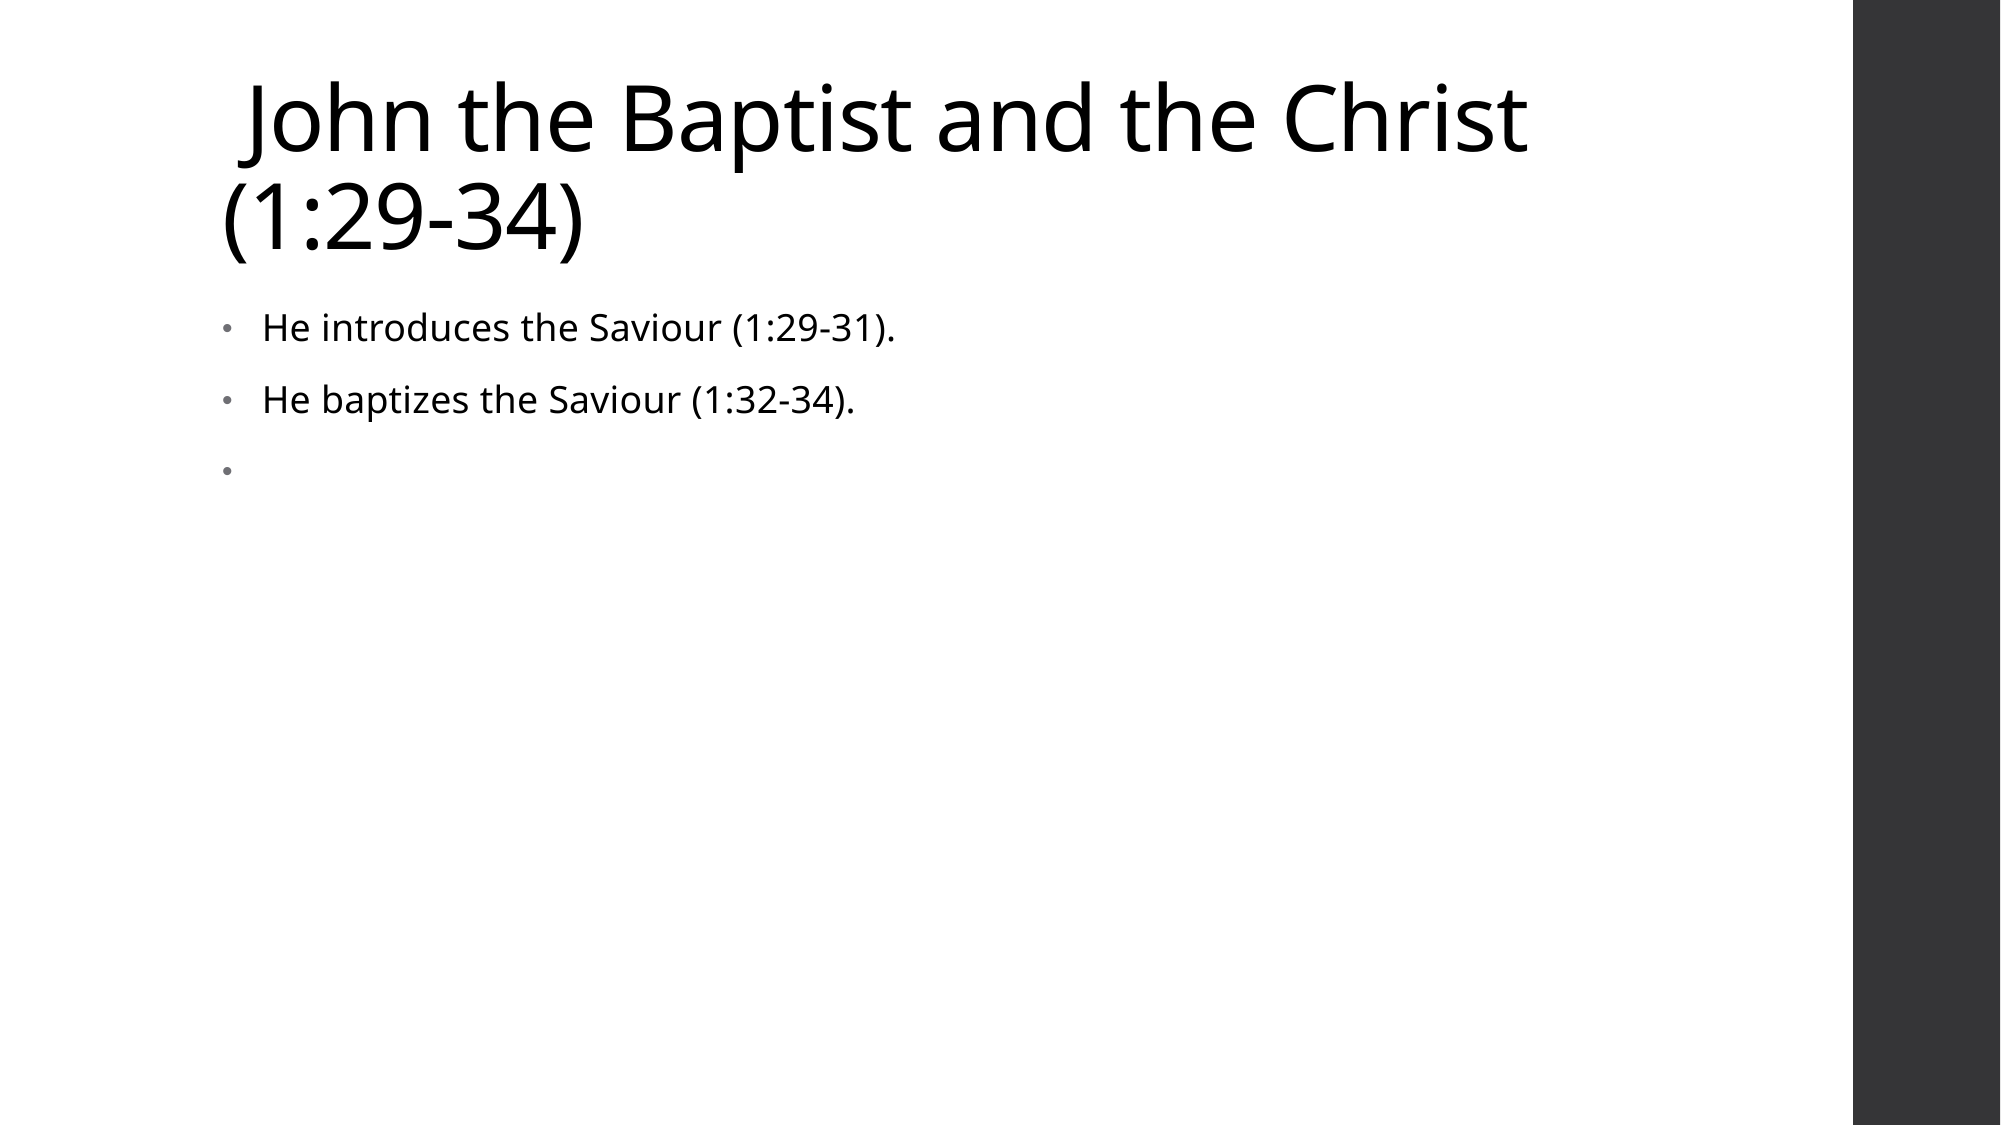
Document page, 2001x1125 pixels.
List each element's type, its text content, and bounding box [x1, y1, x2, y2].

list He introduces the Saviour (1:29-31). He baptizes the Saviour (1:32-34). [206, 299, 1617, 1014]
title John the Baptist and the Christ (1:29-34) [206, 60, 1797, 278]
